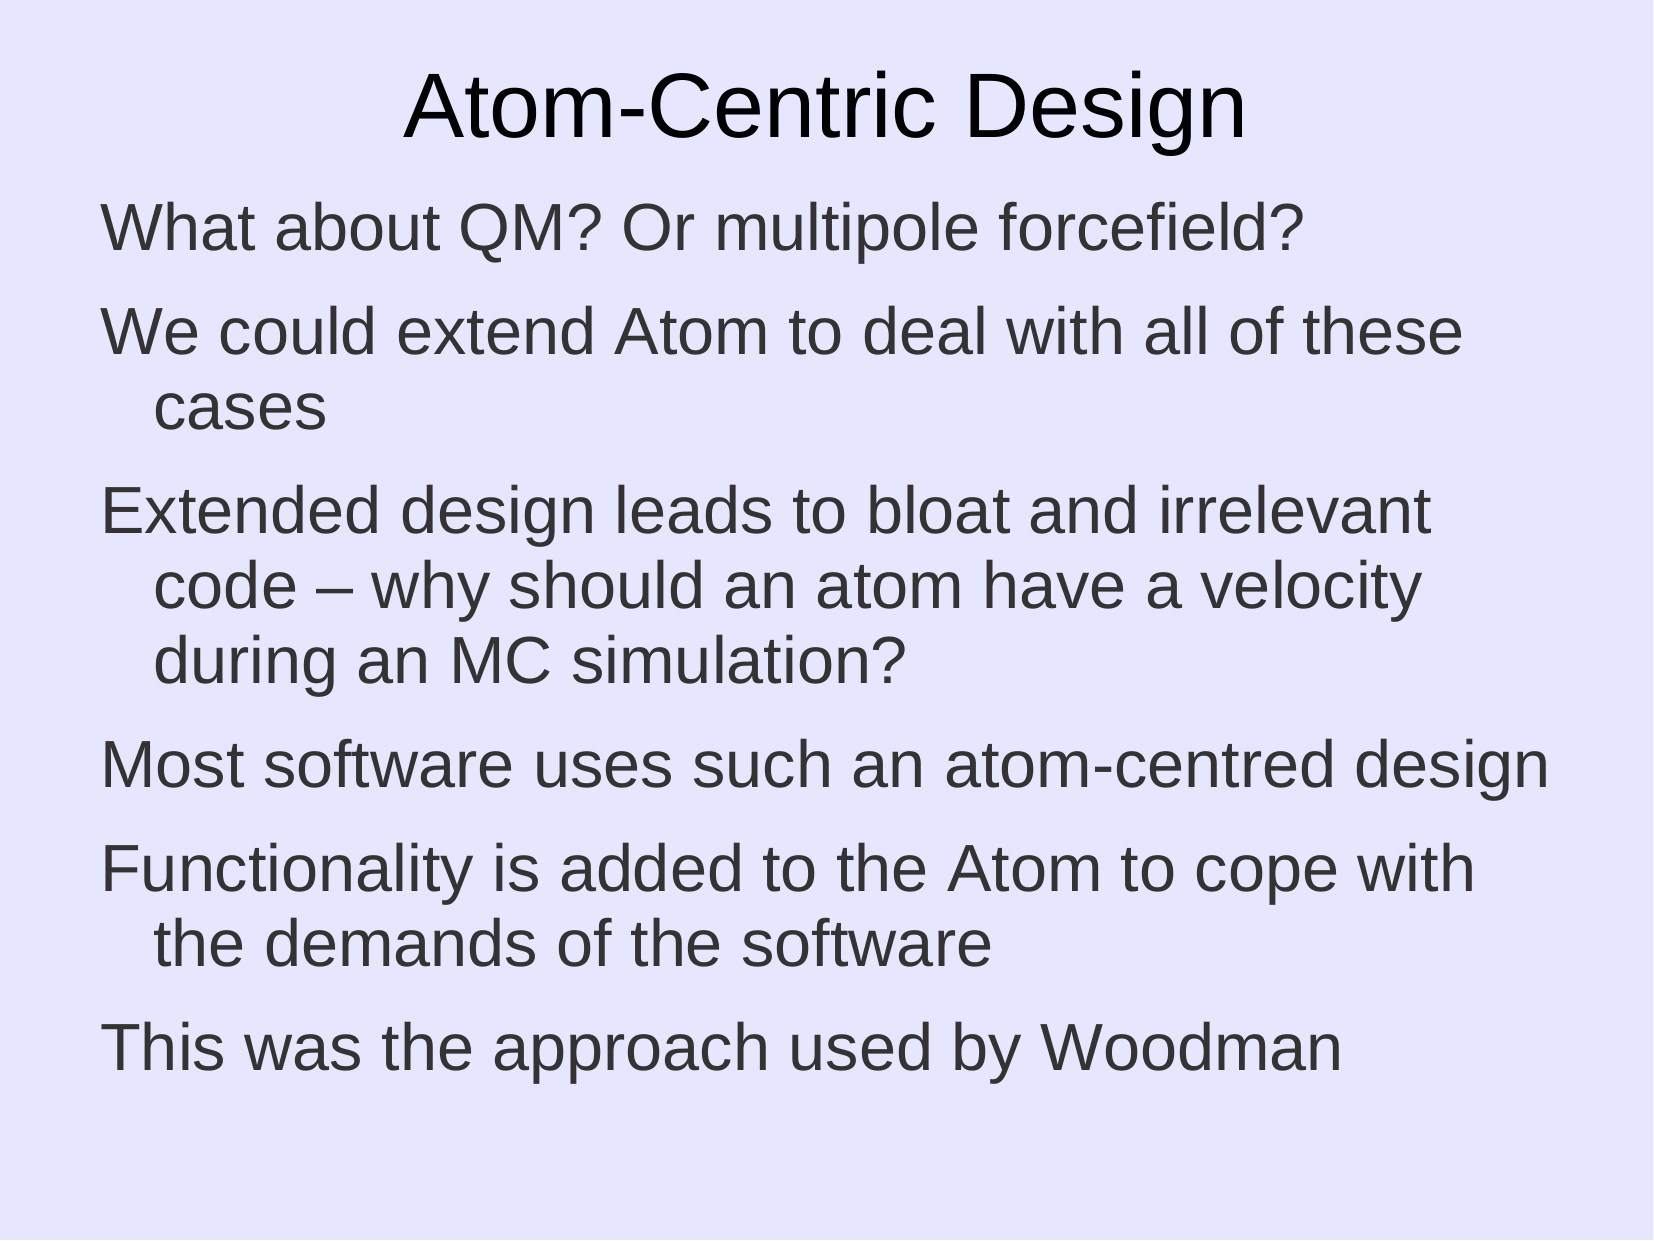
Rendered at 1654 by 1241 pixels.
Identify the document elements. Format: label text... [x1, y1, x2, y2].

list What about QM? Or multipole forcefield? We could extend Atom to deal with all of these cases Extended design leads to bloat and irrelevant code – why should an atom have a velocity during an MC simulation? Most software uses such an atom-centred design Functionality is added to the Atom to cope with the demands of the software This was the approach used by Woodman [82, 189, 1571, 1160]
title Atom-Centric Design [82, 49, 1571, 163]
